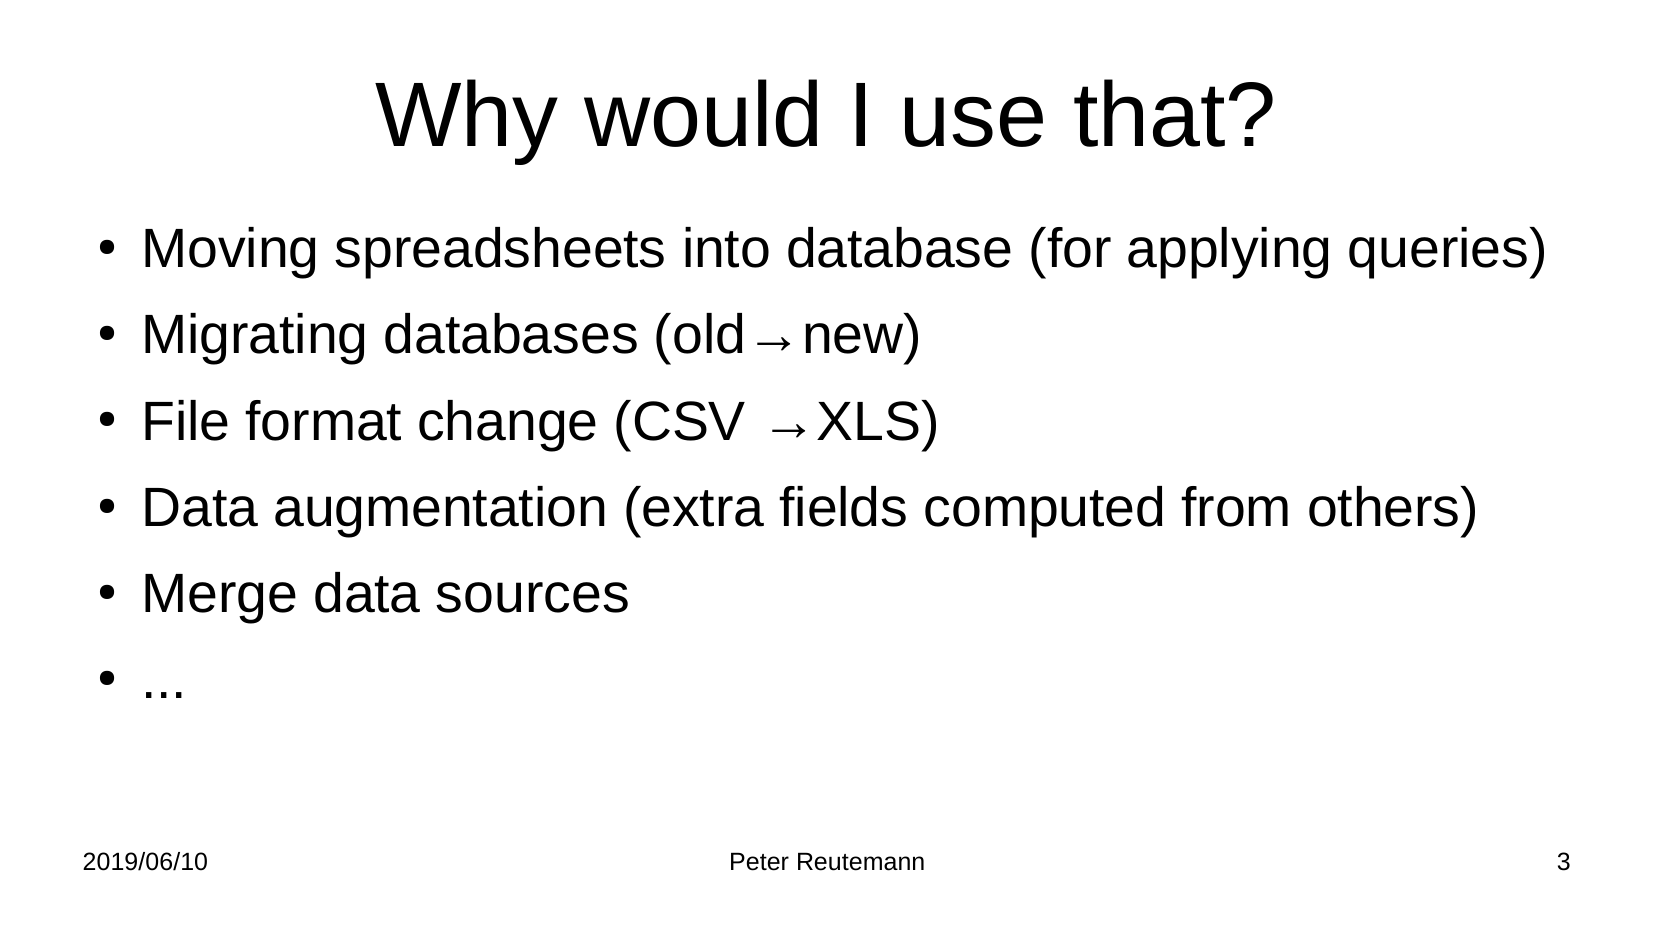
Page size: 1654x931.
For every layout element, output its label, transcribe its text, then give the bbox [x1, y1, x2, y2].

list Moving spreadsheets into database (for applying queries) Migrating databases (old→new) File format change (CSV →XLS) Data augmentation (extra fields computed from others) Merge data sources ... [82, 217, 1571, 758]
title Why would I use that? [82, 37, 1571, 193]
